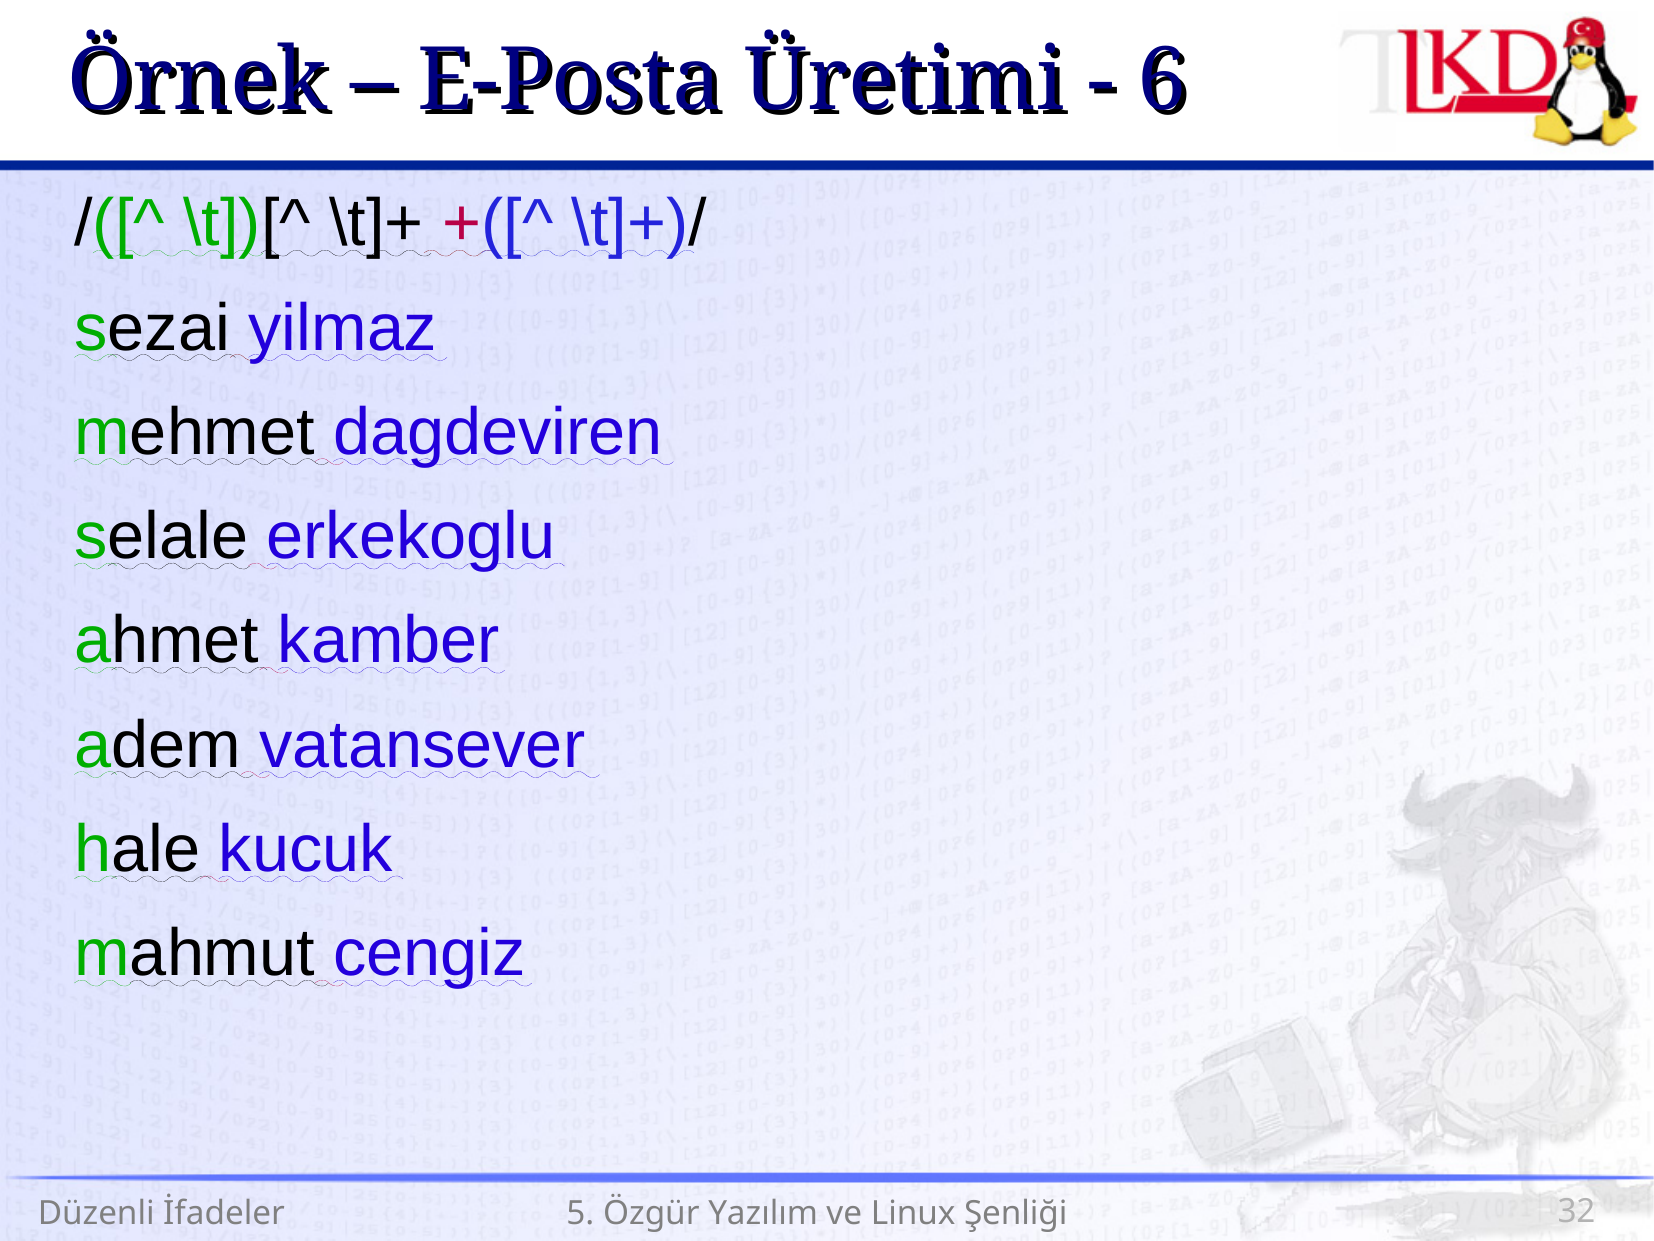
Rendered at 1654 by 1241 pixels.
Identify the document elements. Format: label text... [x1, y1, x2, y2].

picture [0, 0, 1654, 1241]
title Örnek – E-Posta Üretimi - 6 [67, 13, 1399, 138]
list /([^ \t])[^ \t]+ +([^ \t]+)/ sezai yilmaz mehmet dagdeviren selale erkekoglu ahmet kamber adem vatansever hale kucuk mahmut cengiz [56, 185, 1595, 1127]
